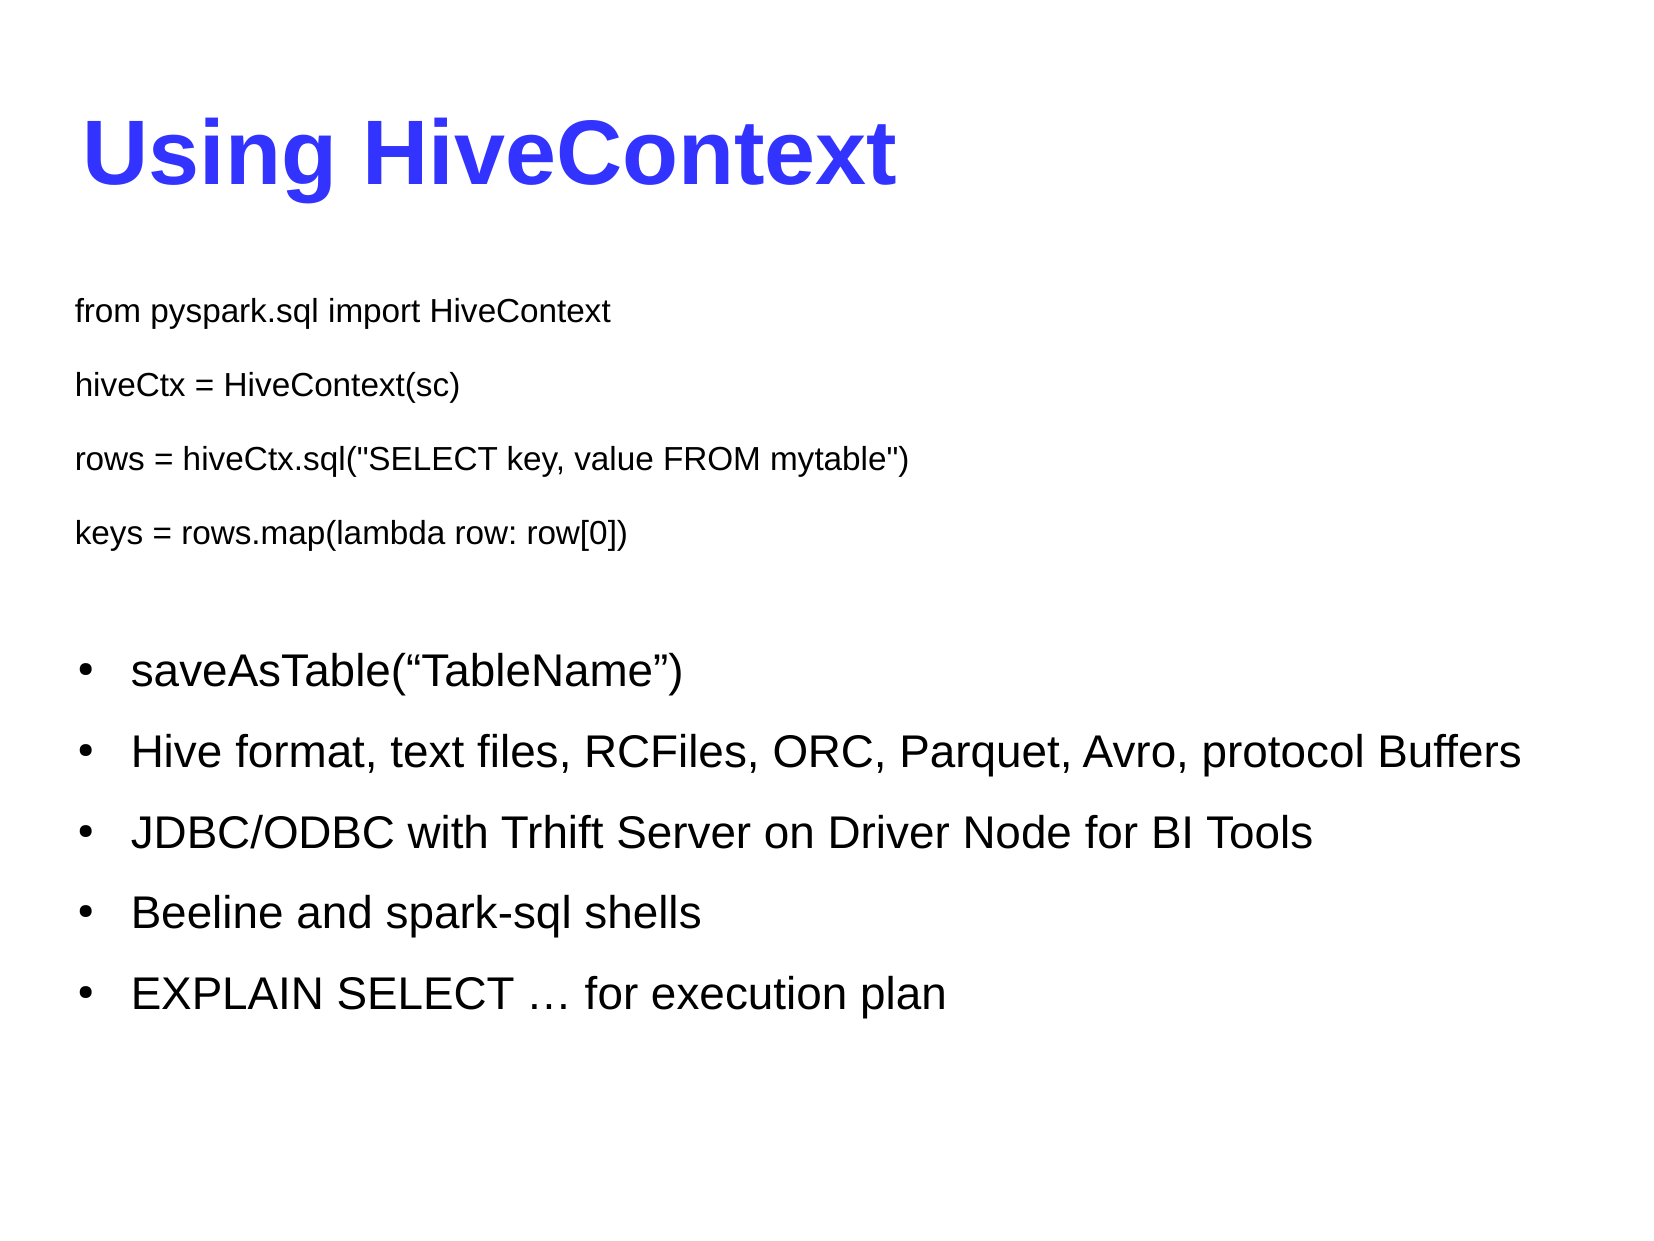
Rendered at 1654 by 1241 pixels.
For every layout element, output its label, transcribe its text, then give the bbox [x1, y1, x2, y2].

list saveAsTable(“TableName”) Hive format, text files, RCFiles, ORC, Parquet, Avro, protocol Buffers JDBC/ODBC with Trhift Server on Driver Node for BI Tools Beeline and spark-sql shells EXPLAIN SELECT … for execution plan [60, 676, 1538, 1169]
title Using HiveContext [82, 49, 1571, 257]
text_box from pyspark.sql import HiveContext hiveCtx = HiveContext(sc) rows = hiveCtx.sql("SELECT key, value FROM mytable") keys = rows.map(lambda row: row[0]) [60, 285, 1621, 676]
